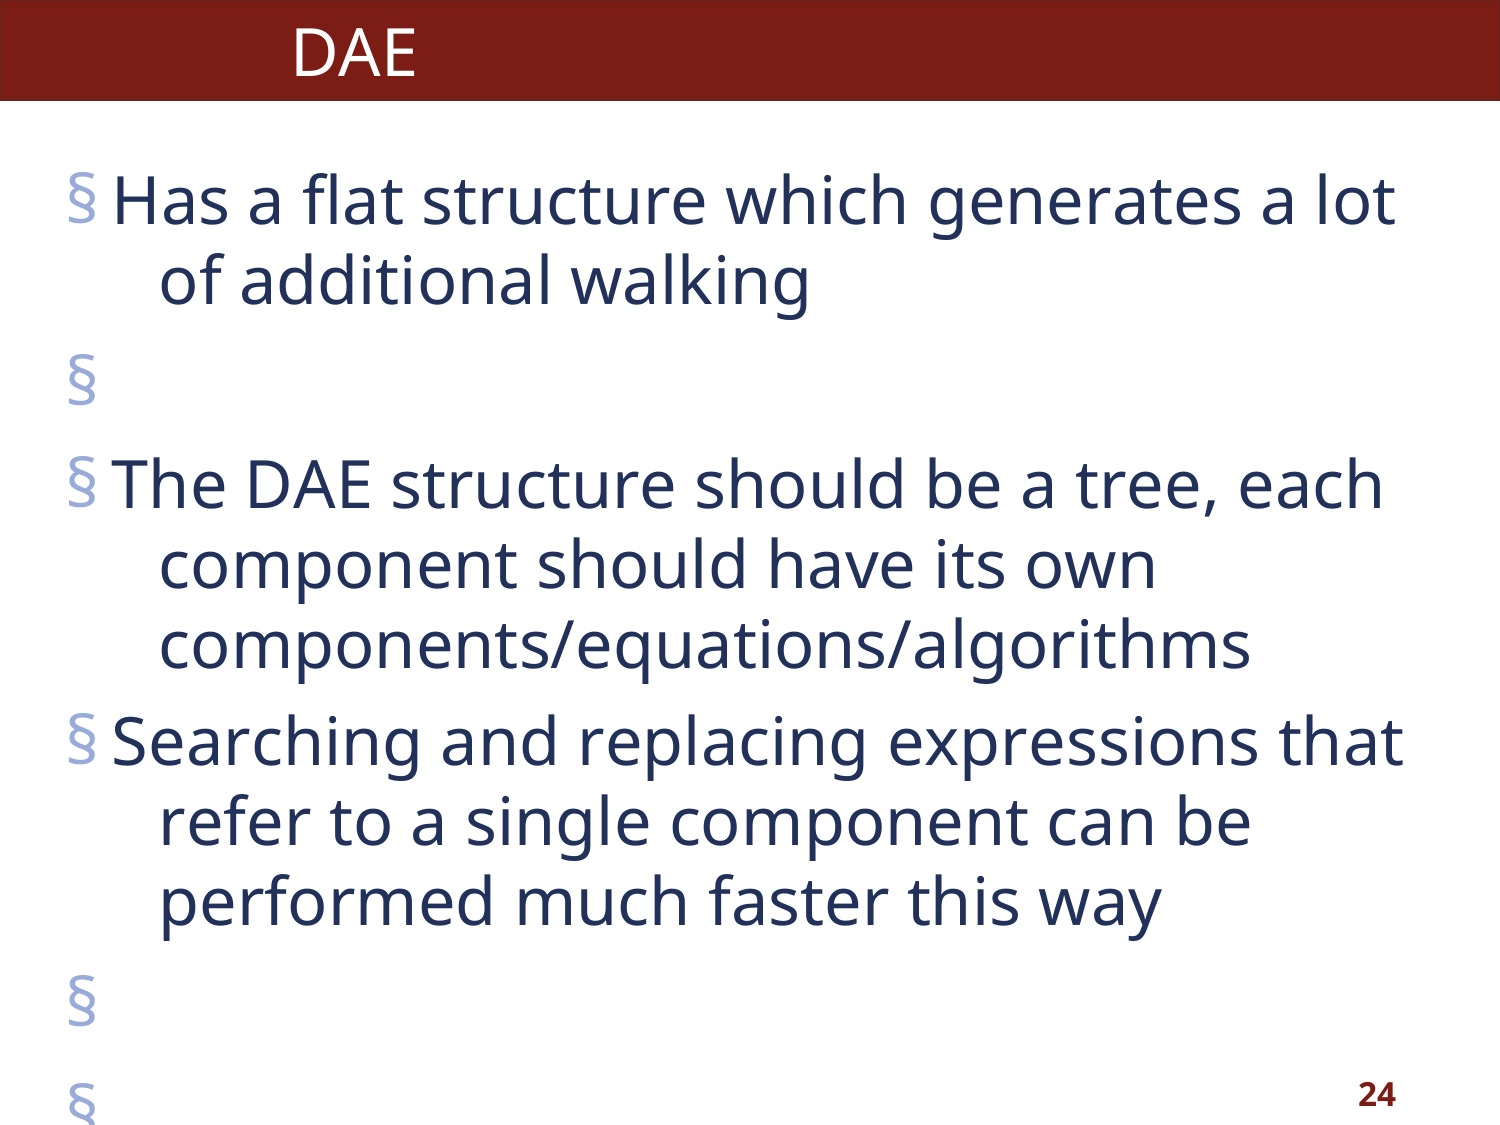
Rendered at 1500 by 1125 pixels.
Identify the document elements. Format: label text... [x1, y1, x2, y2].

title DAE [275, 0, 1500, 100]
list Has a flat structure which generates a lot of additional walking The DAE structure should be a tree, each component should have its own components/equations/algorithms Searching and replacing expressions that refer to a single component can be performed much faster this way [50, 149, 1451, 1075]
text_box 24 [1342, 1065, 1493, 1116]
